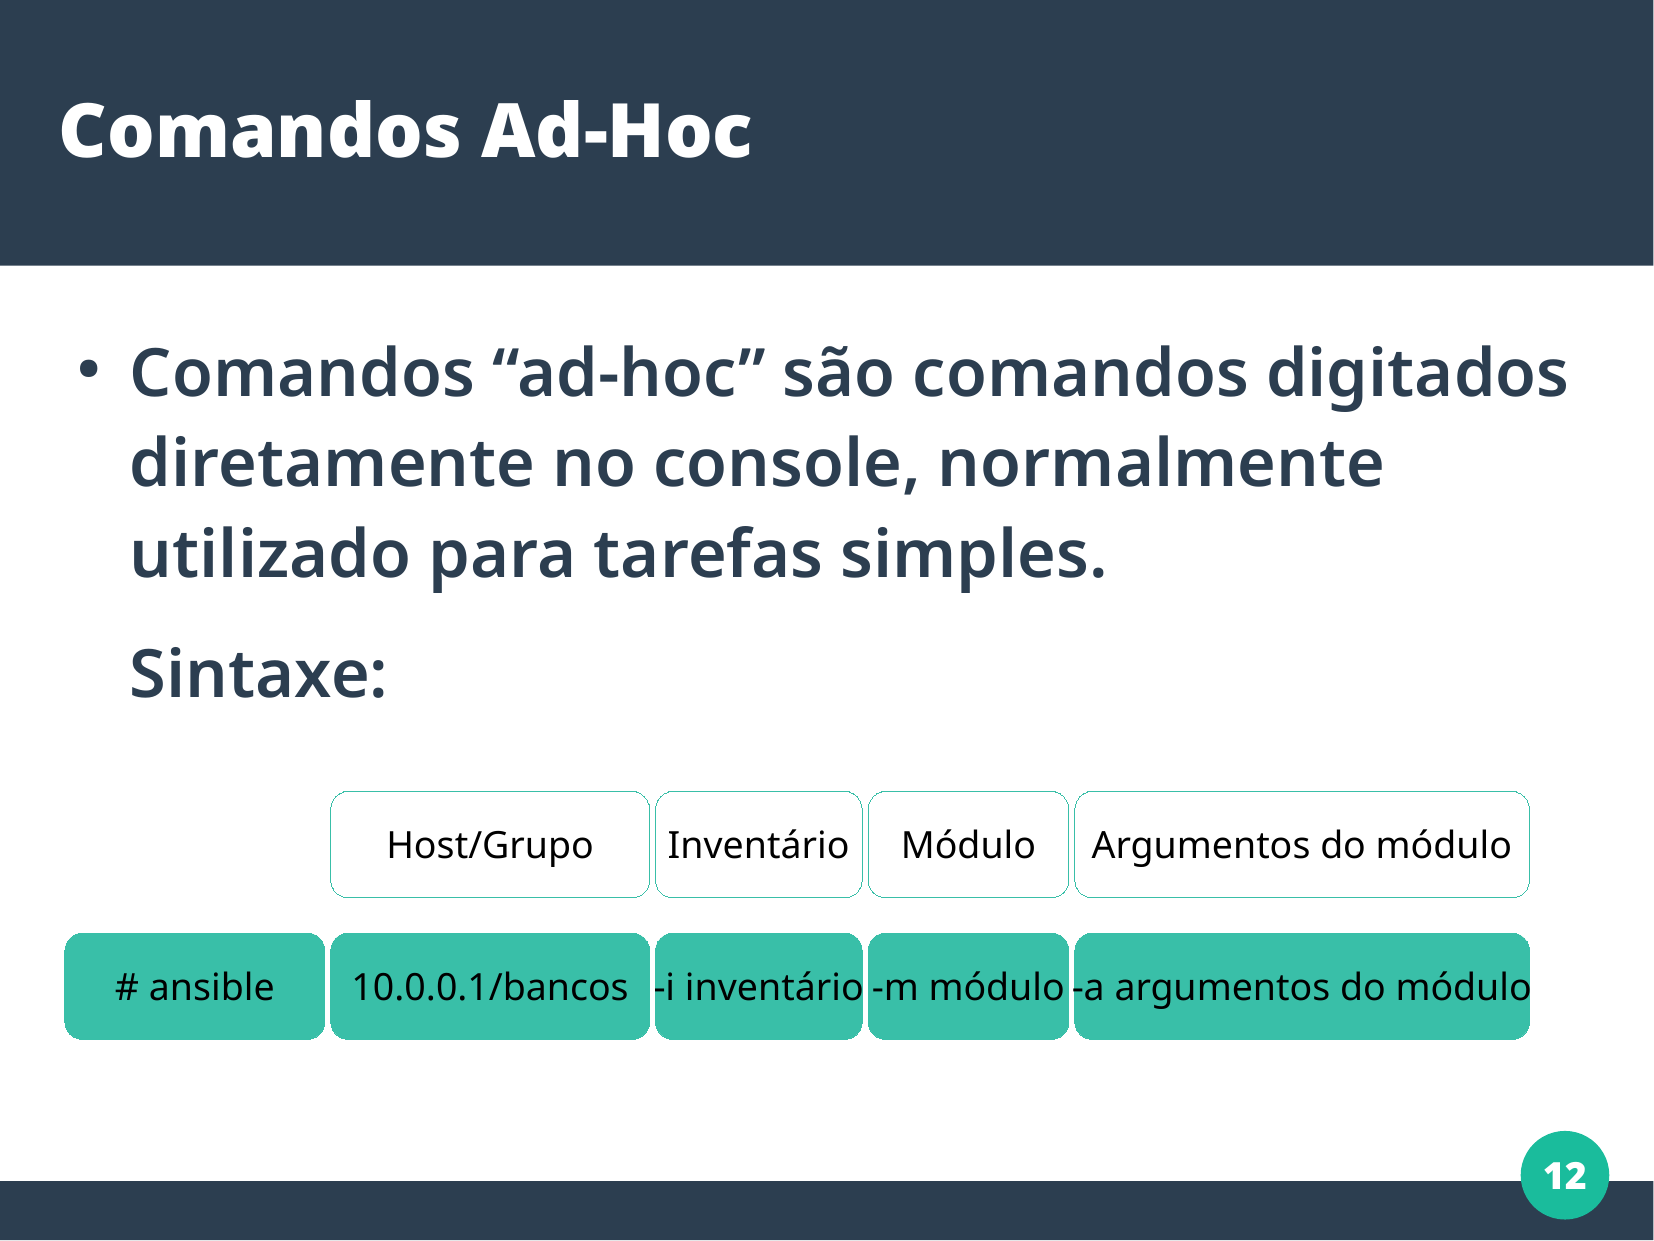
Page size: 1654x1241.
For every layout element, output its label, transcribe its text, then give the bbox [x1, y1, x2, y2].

text_box -a argumentos do módulo [1074, 933, 1530, 1040]
text_box -i inventário [655, 933, 863, 1040]
list Comandos “ad-hoc” são comandos digitados diretamente no console, normalmente utilizado para tarefas simples. Sintaxe: [59, 324, 1595, 1152]
text_box # ansible [64, 933, 325, 1040]
text_box Argumentos do módulo [1074, 791, 1530, 898]
title Comandos Ad-Hoc [59, 49, 1595, 207]
text_box 10.0.0.1/bancos [330, 933, 650, 1040]
text_box Módulo [868, 791, 1069, 898]
text_box -m módulo [868, 933, 1069, 1040]
text_box Inventário [655, 791, 863, 898]
text_box Host/Grupo [330, 791, 650, 898]
